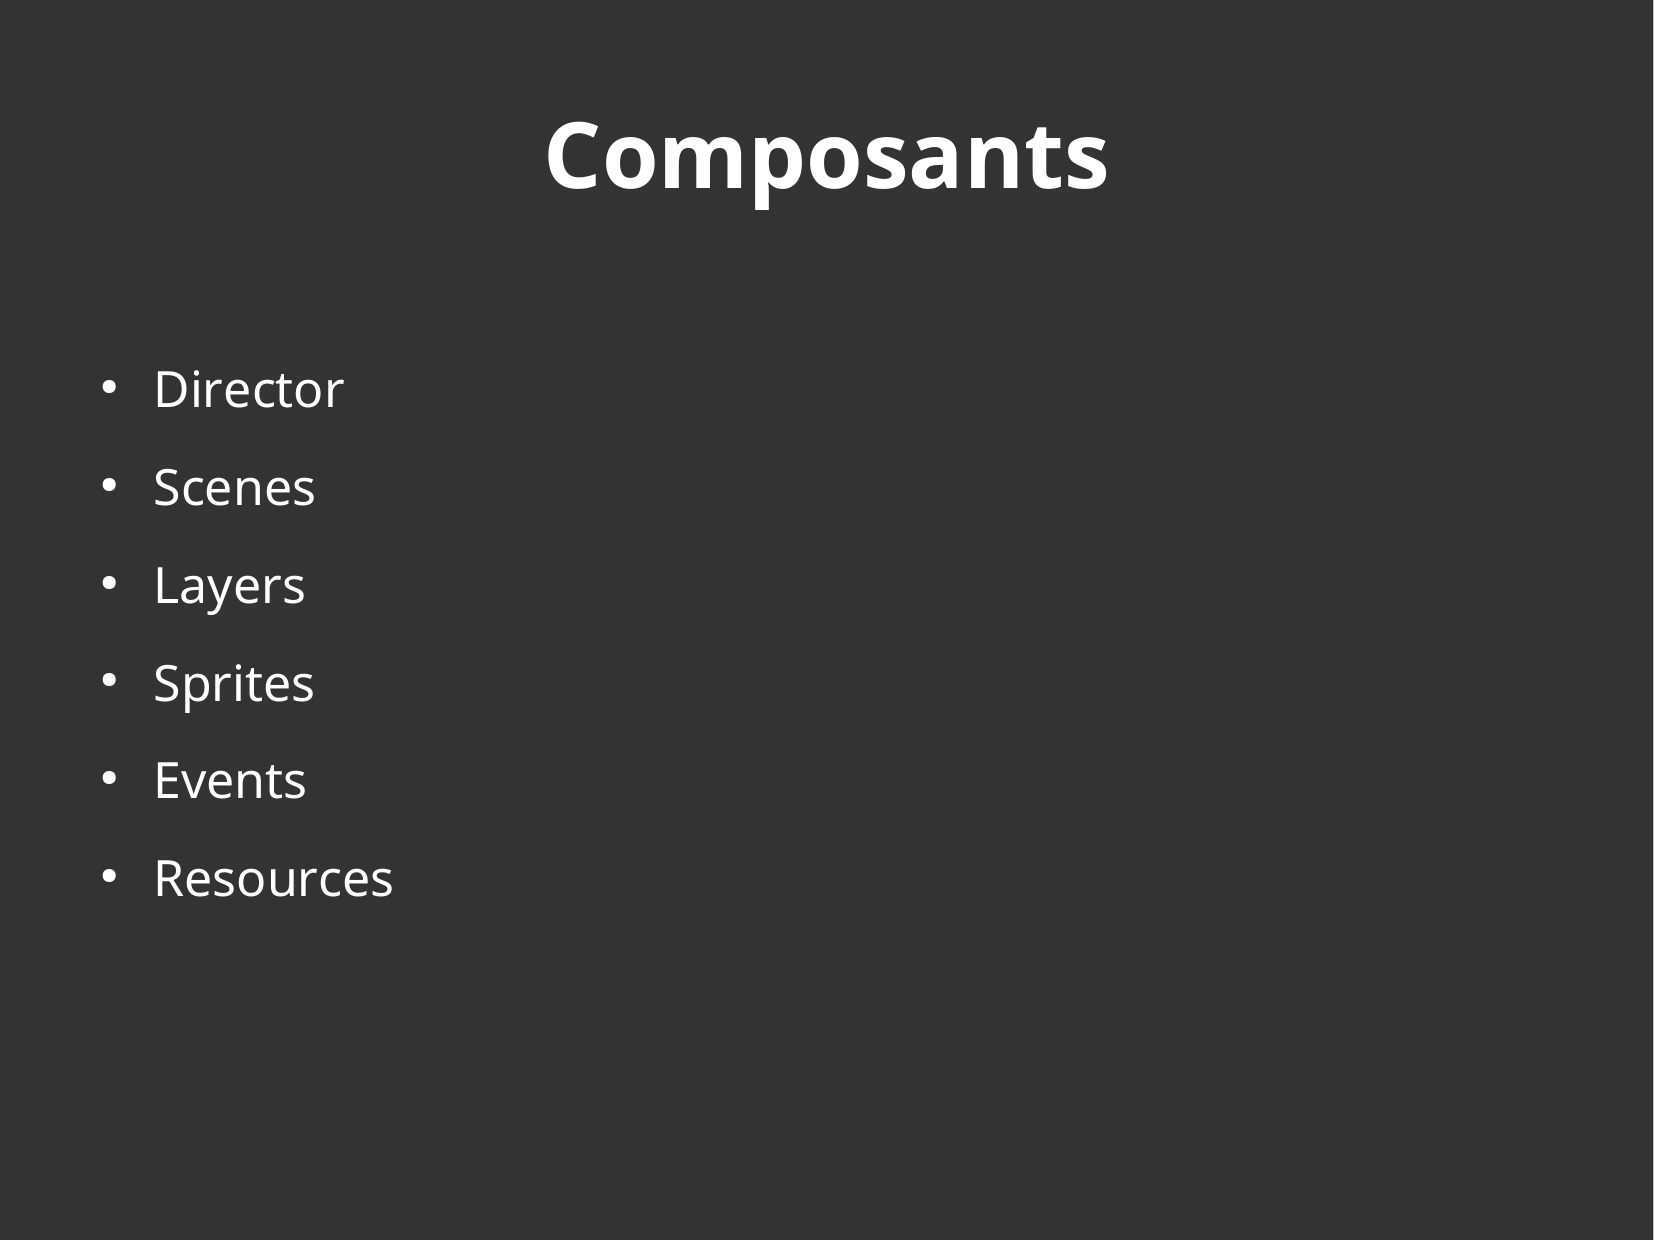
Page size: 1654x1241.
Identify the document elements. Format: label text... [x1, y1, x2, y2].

title Composants [82, 49, 1571, 257]
list Director Scenes Layers Sprites Events Resources [82, 354, 1571, 1173]
